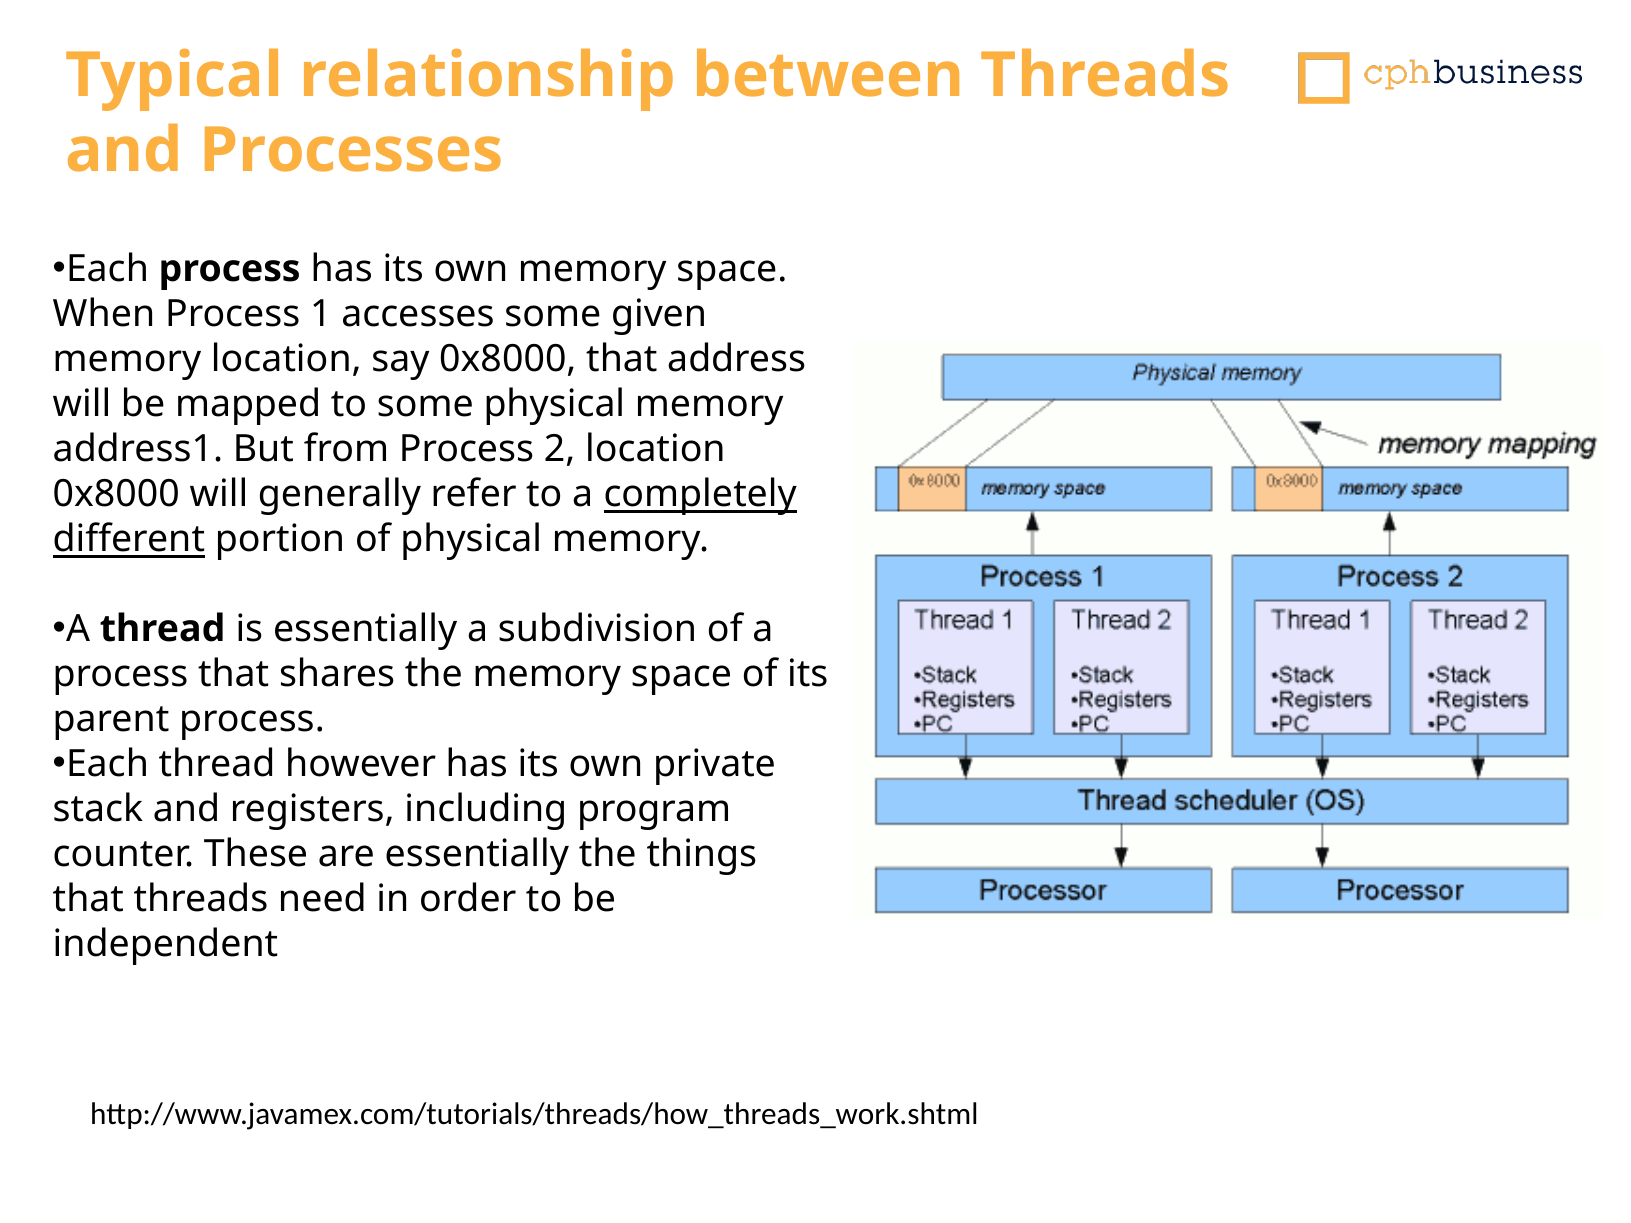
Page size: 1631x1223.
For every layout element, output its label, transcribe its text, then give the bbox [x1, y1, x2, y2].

picture [853, 341, 1603, 921]
picture [1247, 1, 1631, 155]
text_box Each process has its own memory space. When Process 1 accesses some given memory location, say 0x8000, that address will be mapped to some physical memory address1. But from Process 2, location 0x8000 will generally refer to a completely different portion of physical memory. A thread is essentially a subdivision of a process that shares the memory space of its parent process. Each thread however has its own private stack and registers, including program counter. These are essentially the things that threads need in order to be independent [38, 236, 853, 1017]
text_box Typical relationship between Threads and Processes [50, 26, 1317, 150]
text_box http://www.javamex.com/tutorials/threads/how_threads_work.shtml [75, 1085, 1538, 1139]
